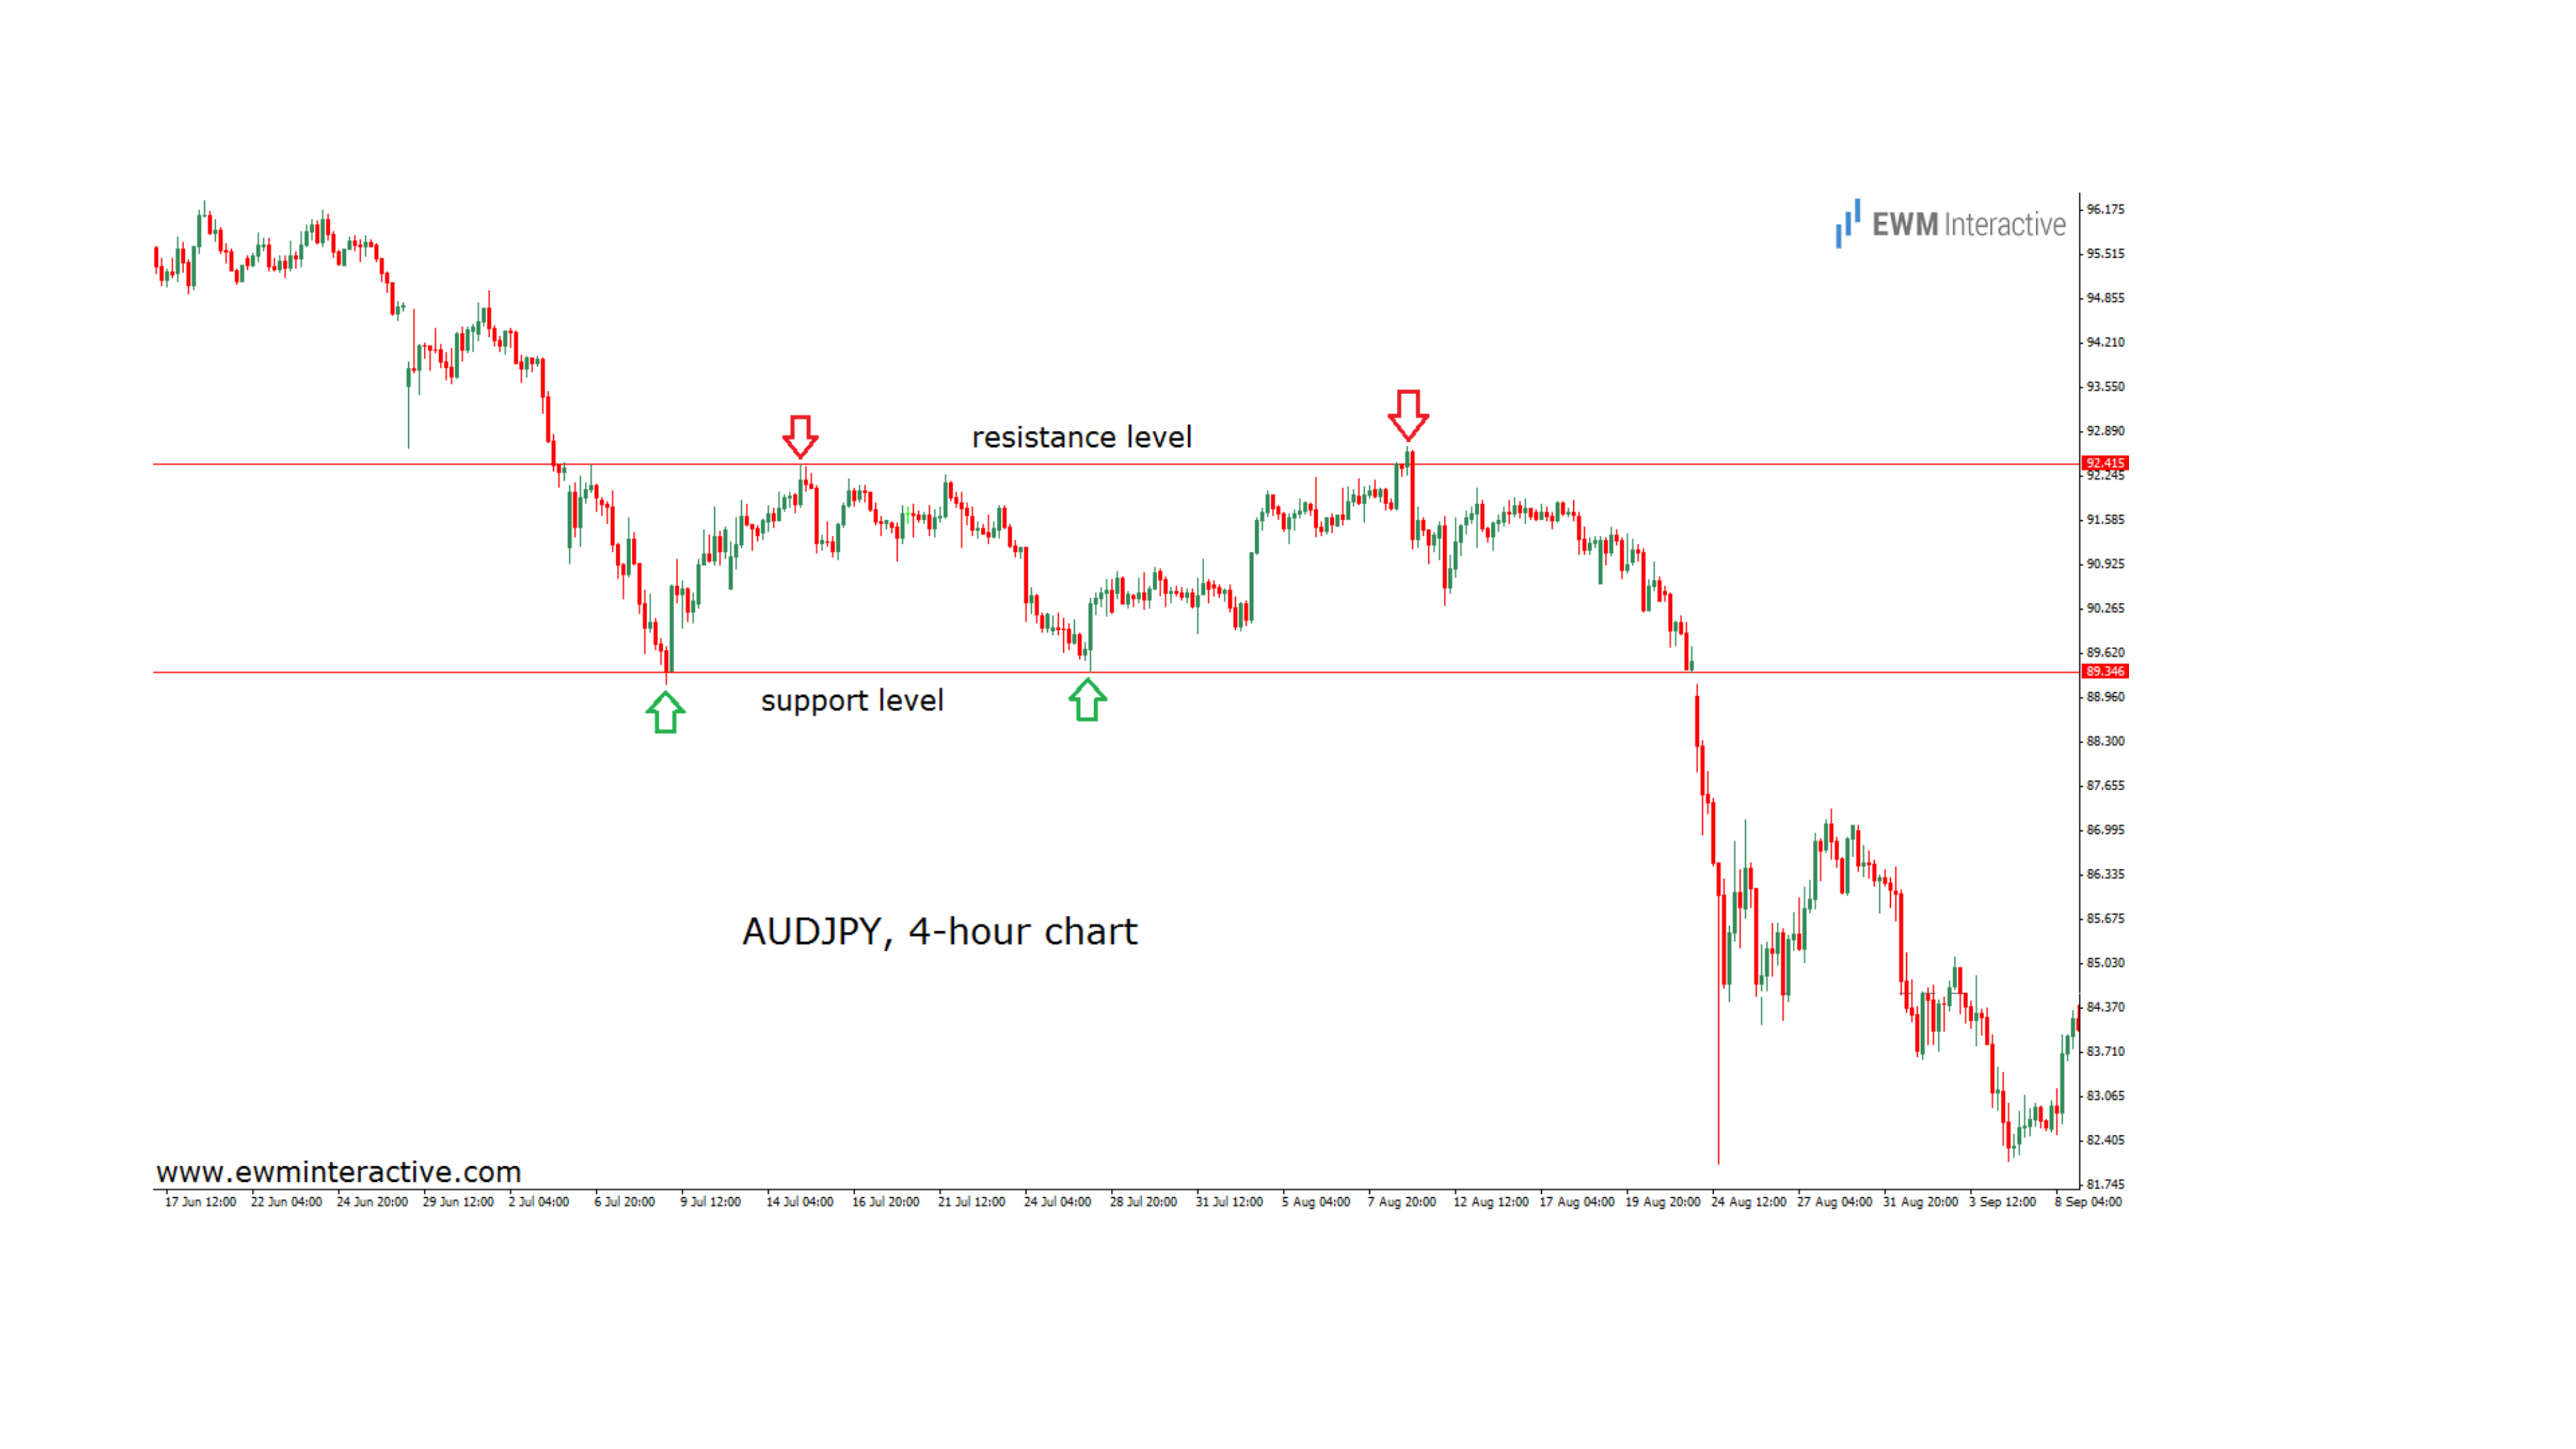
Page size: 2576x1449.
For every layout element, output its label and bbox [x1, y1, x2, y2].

picture [153, 193, 2129, 1212]
